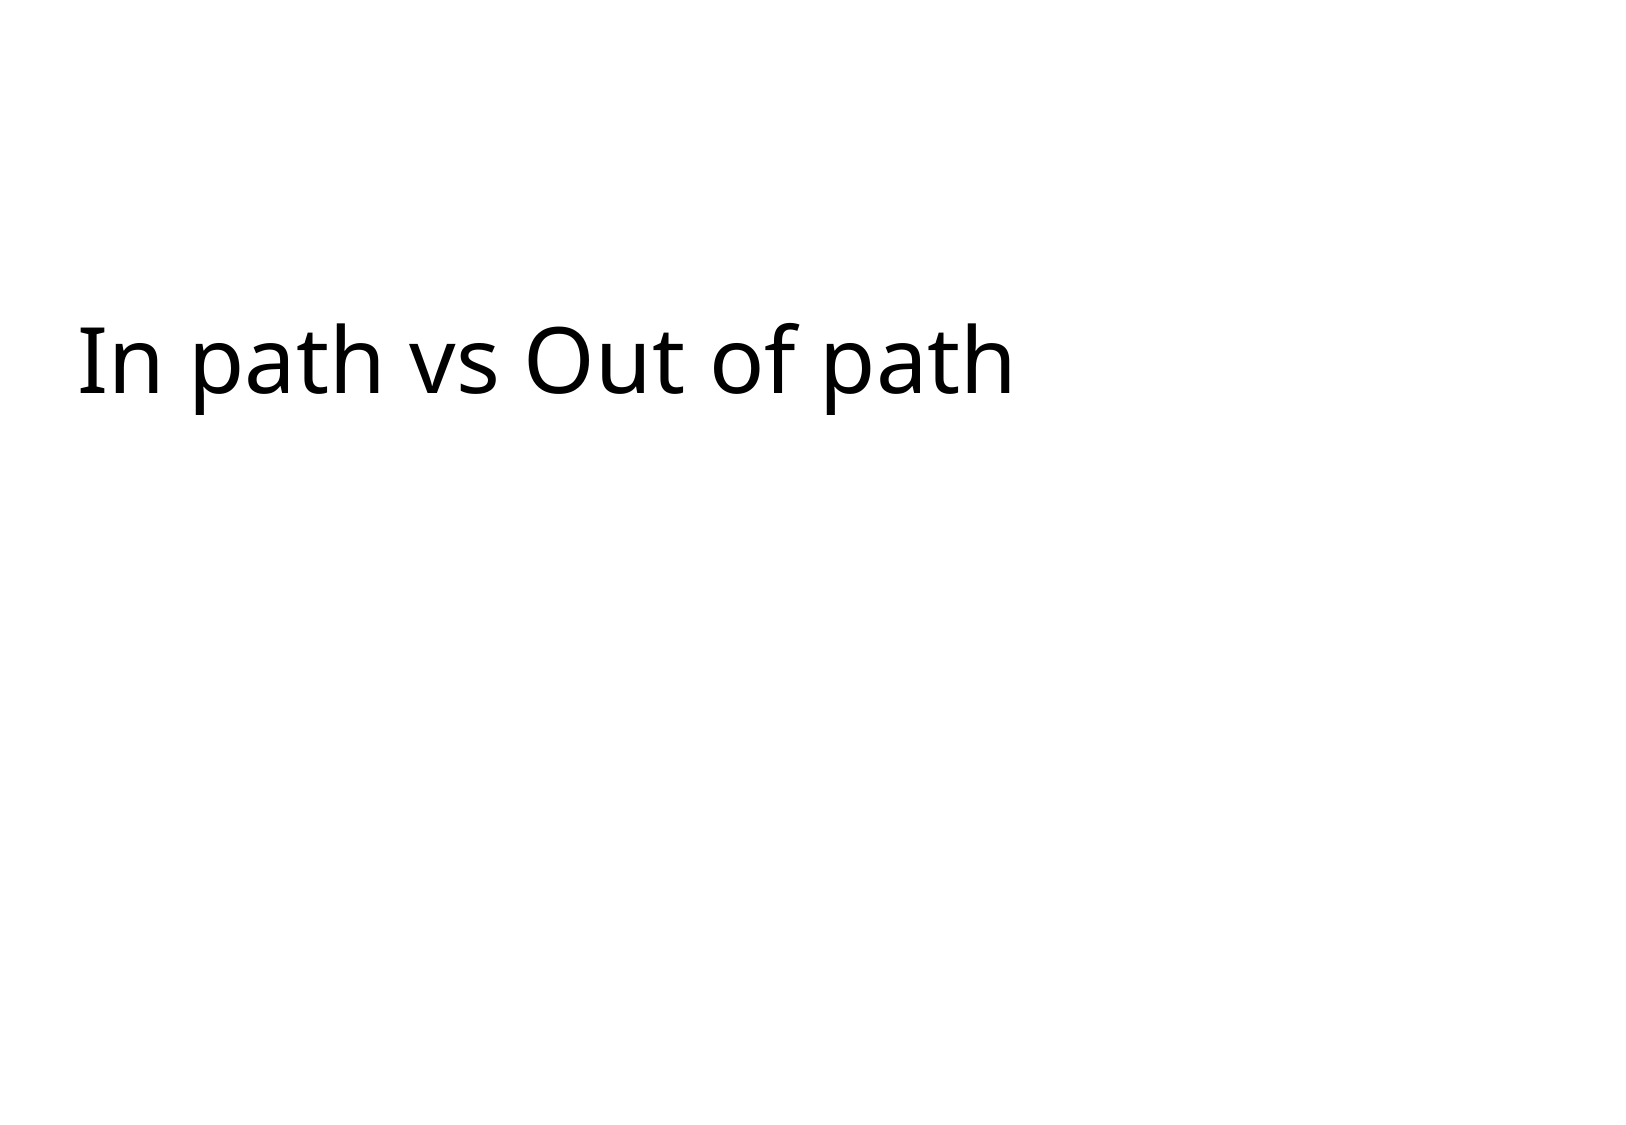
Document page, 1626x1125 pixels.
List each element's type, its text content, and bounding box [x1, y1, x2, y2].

text_box In path vs Out of path [62, 278, 1593, 435]
